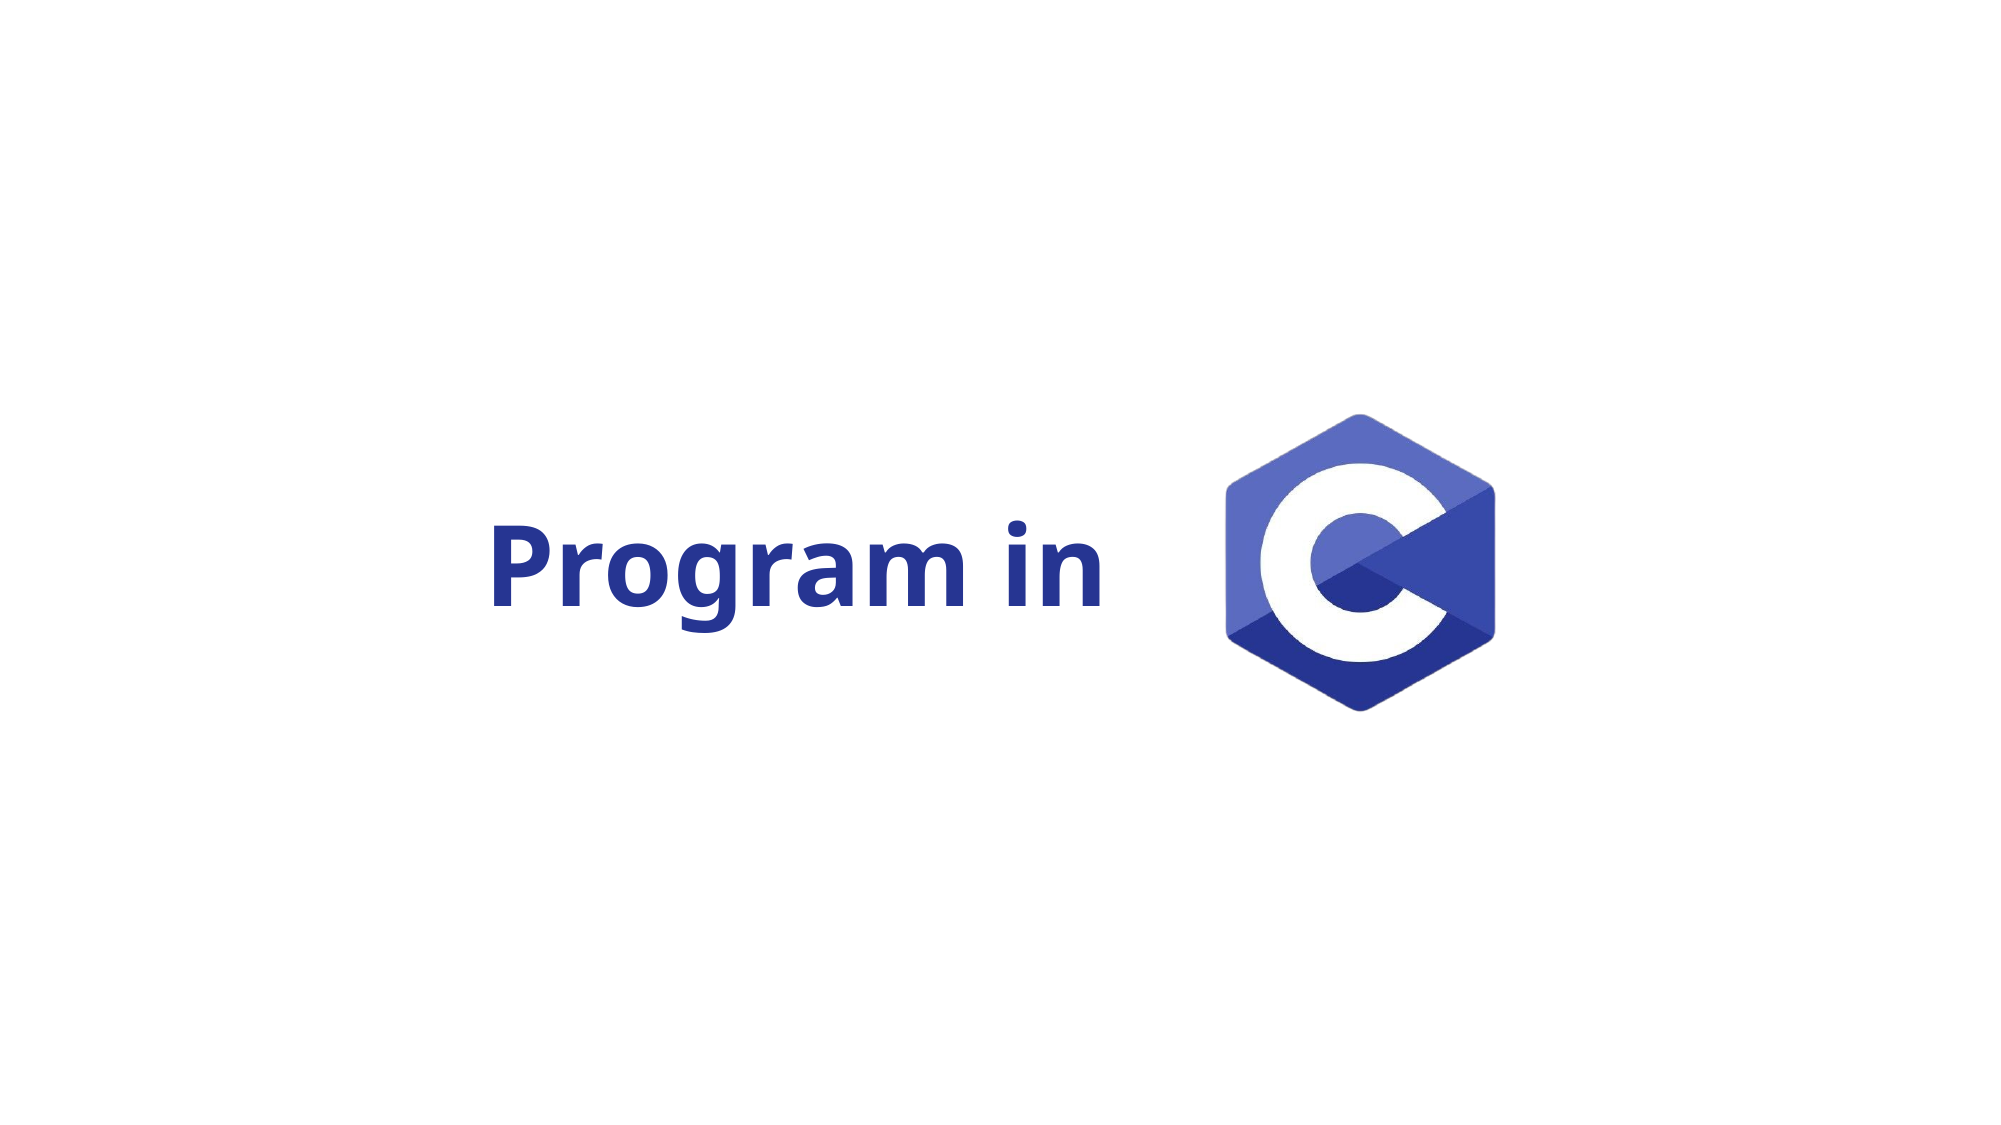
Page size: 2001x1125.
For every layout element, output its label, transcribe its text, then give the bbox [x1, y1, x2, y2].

picture [1189, 392, 1531, 733]
text_box Program in [469, 486, 1209, 639]
